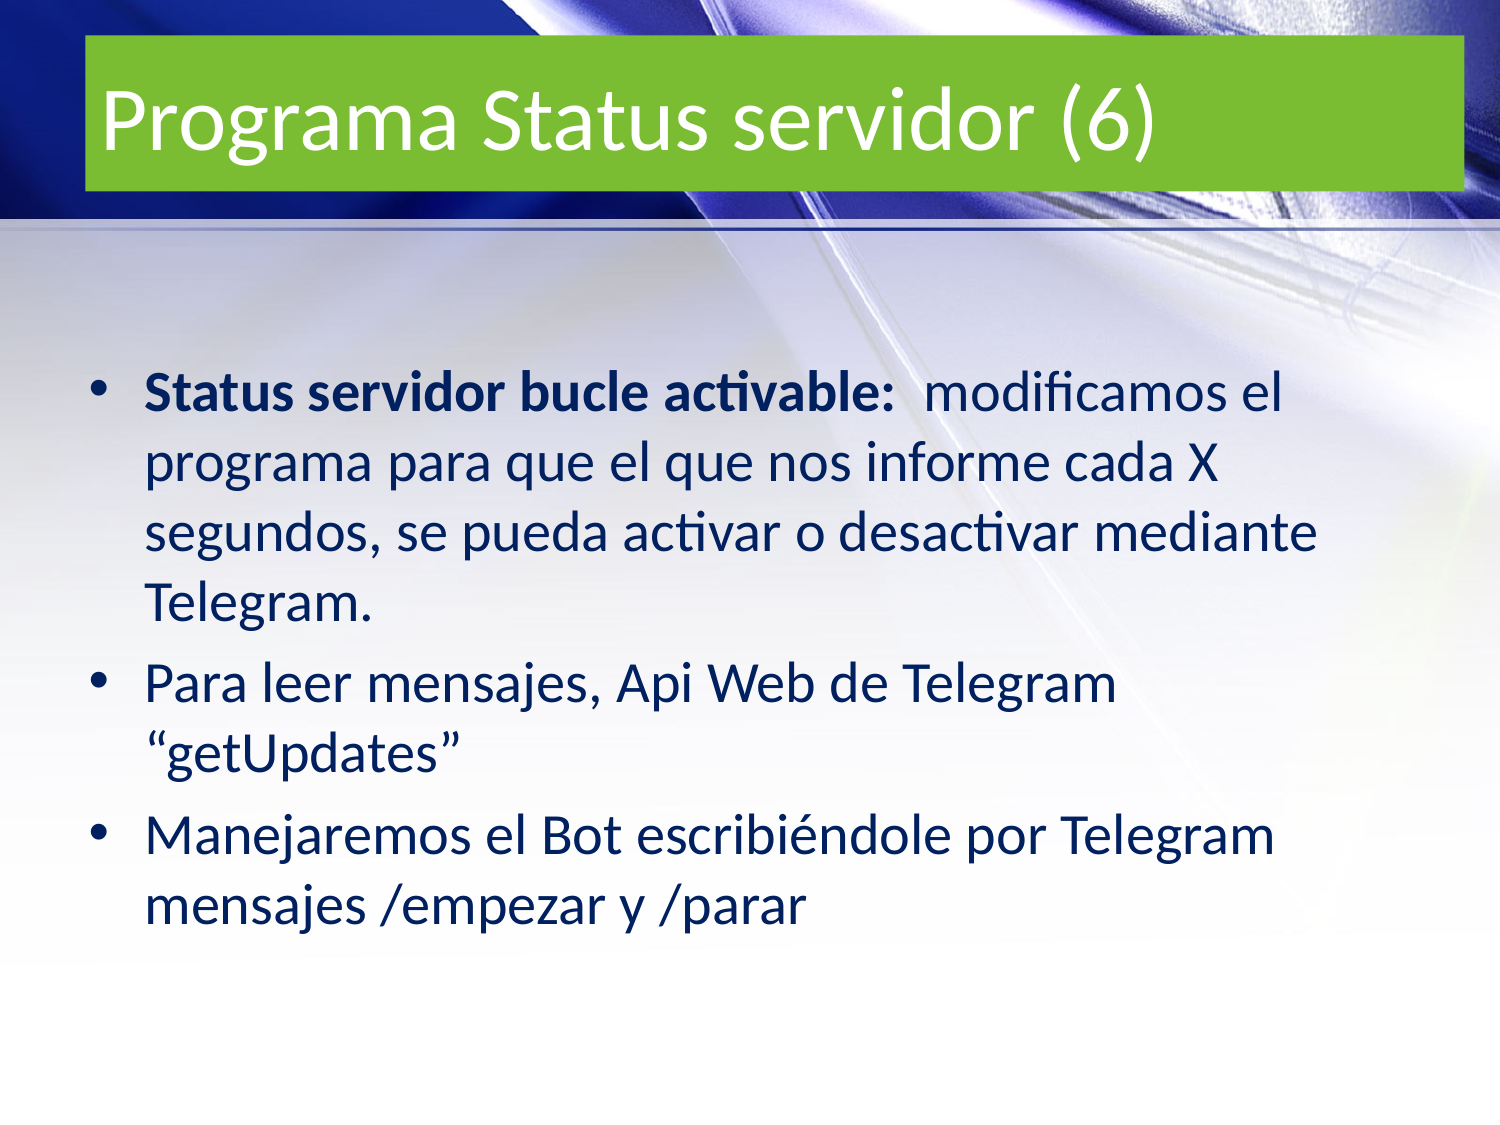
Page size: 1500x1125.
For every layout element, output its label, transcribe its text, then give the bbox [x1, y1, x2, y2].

text_box Programa Status servidor (6) [85, 35, 1465, 192]
text_box Status servidor bucle activable: modificamos el programa para que el que nos informe cada X segundos, se pueda activar o desactivar mediante Telegram. Para leer mensajes, Api Web de Telegram “getUpdates” Manejaremos el Bot escribiéndole por Telegram mensajes /empezar y /parar [73, 345, 1424, 989]
picture [0, 0, 1500, 1125]
